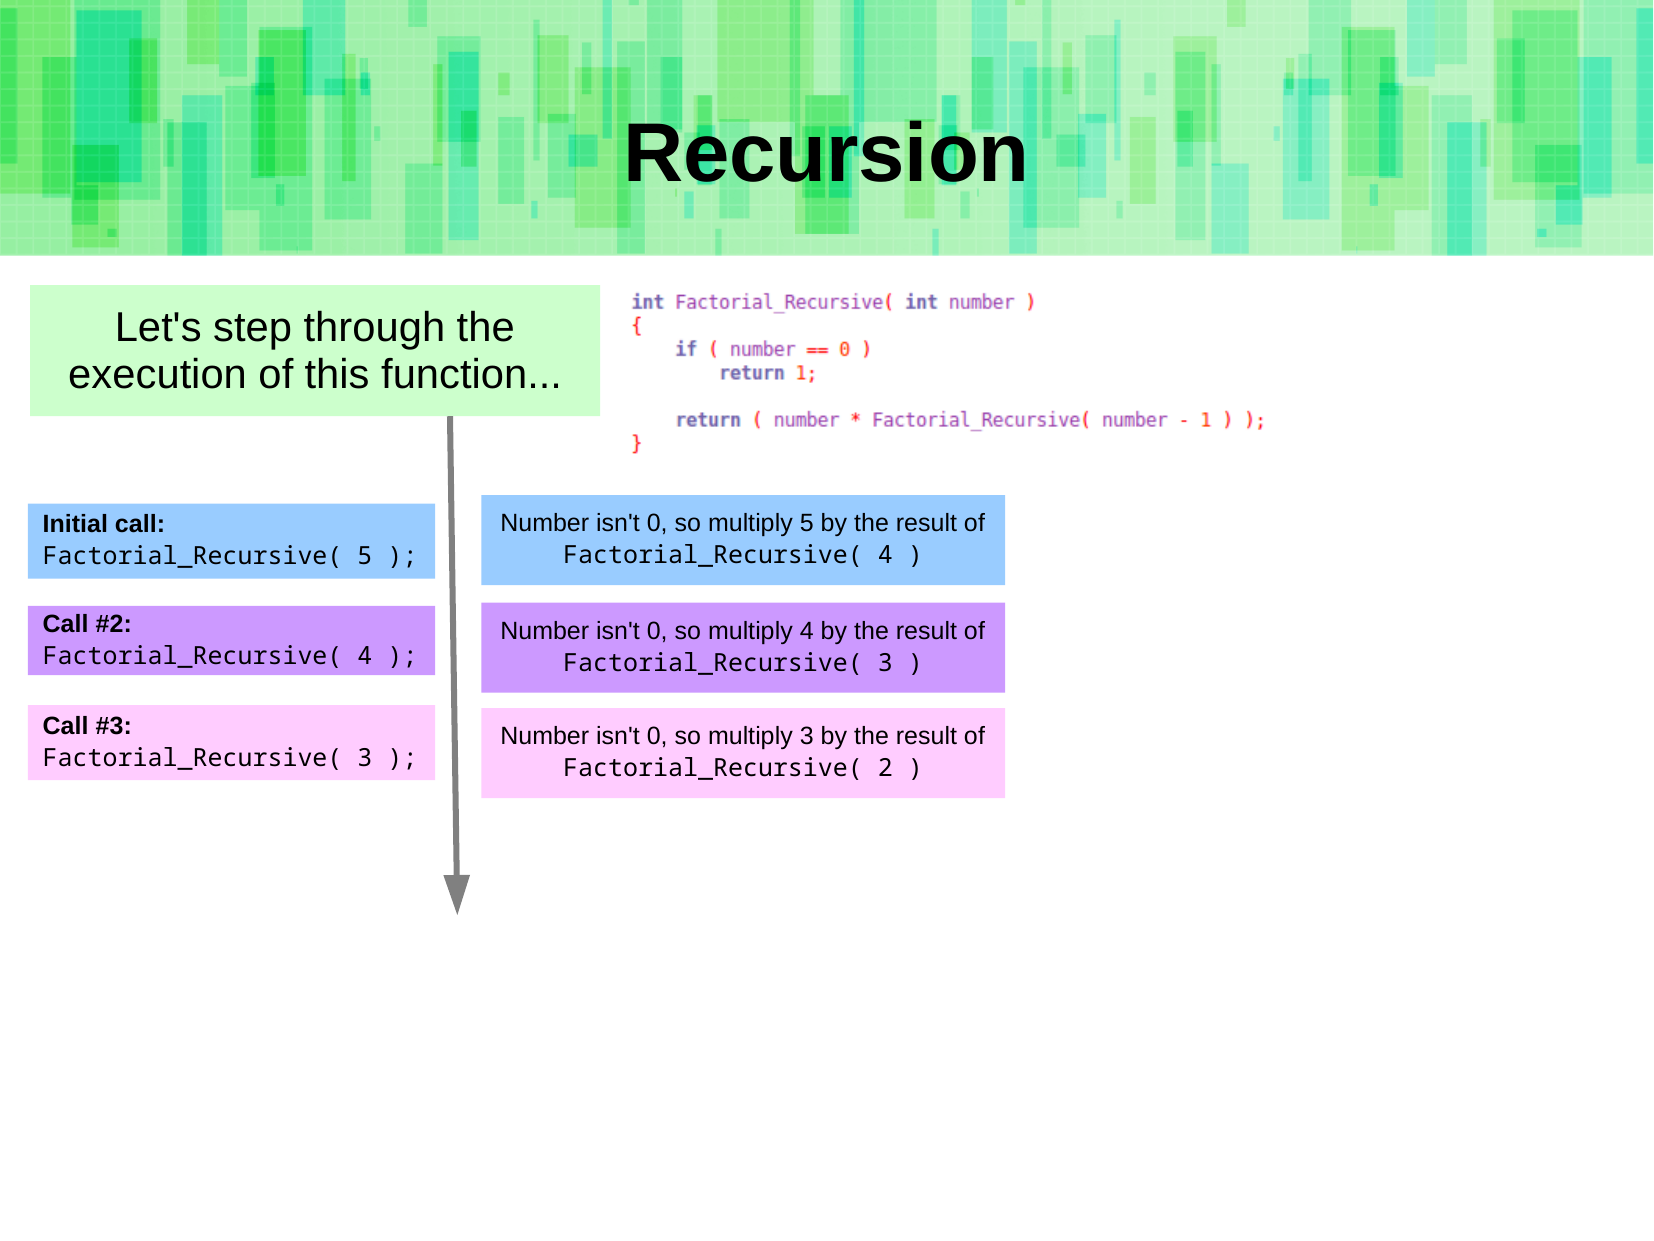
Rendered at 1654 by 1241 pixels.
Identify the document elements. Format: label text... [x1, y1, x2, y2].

title Recursion [82, 49, 1571, 257]
text_box Initial call: Factorial_Recursive( 5 ); [27, 503, 436, 579]
text_box Number isn't 0, so multiply 4 by the result of Factorial_Recursive( 3 ) [481, 602, 1006, 693]
text_box Call #2: Factorial_Recursive( 4 ); [27, 605, 436, 676]
text_box Number isn't 0, so multiply 5 by the result of Factorial_Recursive( 4 ) [481, 495, 1006, 586]
text_box Let's step through the execution of this function... [30, 285, 601, 417]
text_box Number isn't 0, so multiply 3 by the result of Factorial_Recursive( 2 ) [481, 708, 1006, 799]
text_box Call #3: Factorial_Recursive( 3 ); [27, 705, 436, 781]
picture [0, 0, 1654, 1241]
